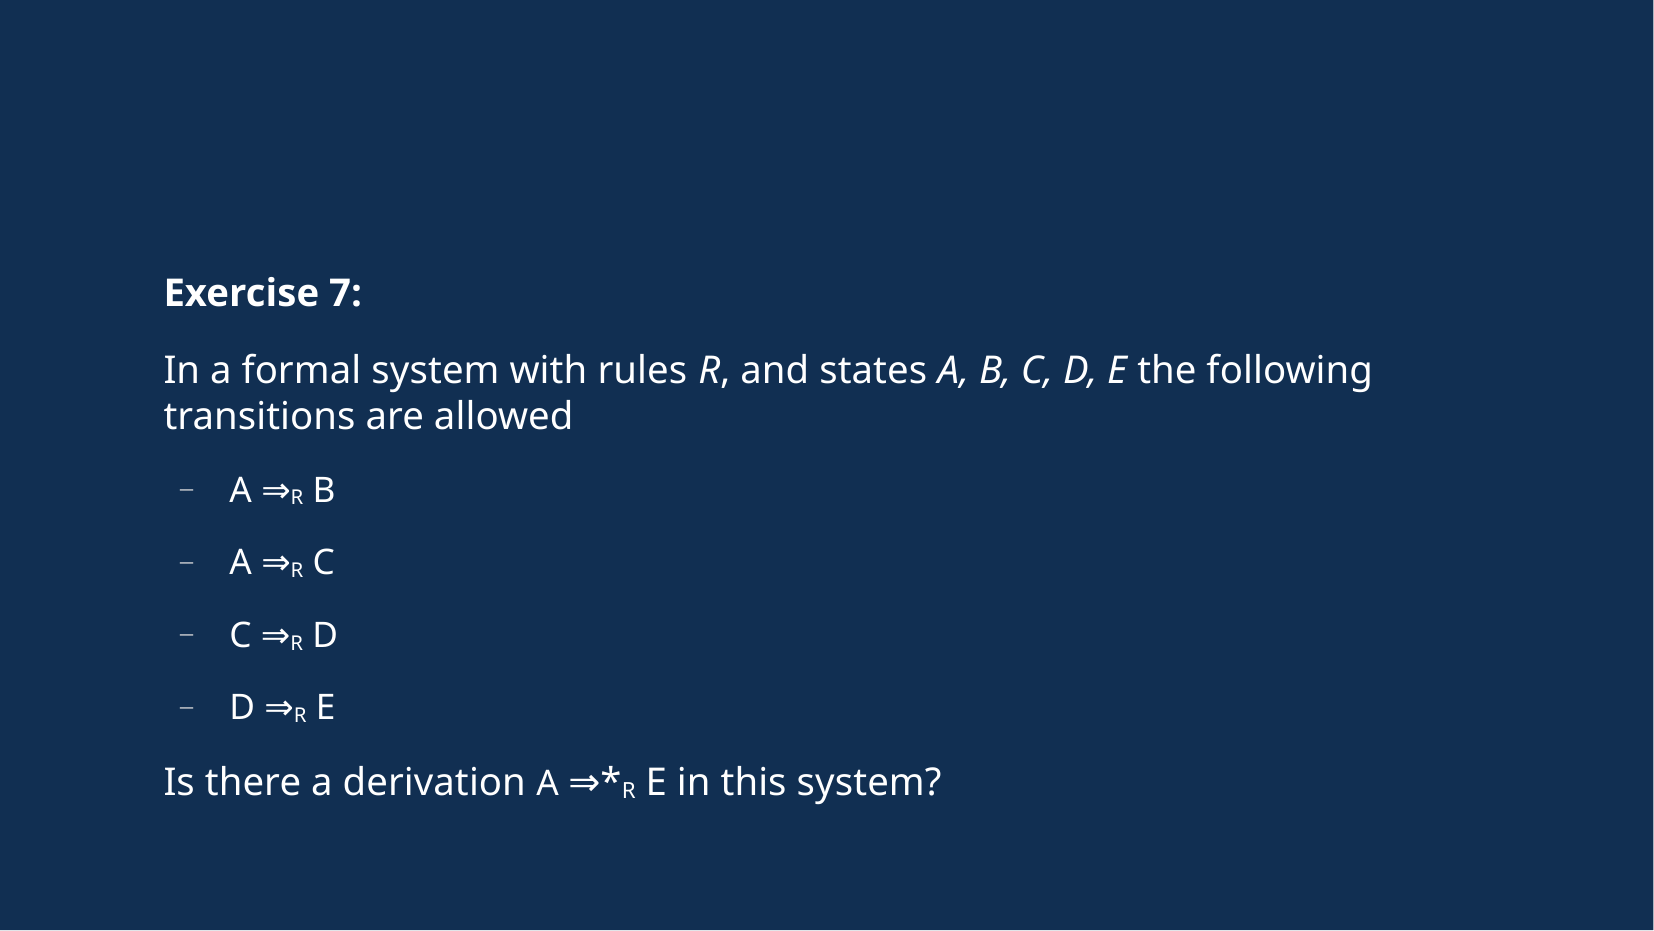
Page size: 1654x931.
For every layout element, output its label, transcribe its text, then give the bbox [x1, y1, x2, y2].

list Exercise 7: In a formal system with rules R, and states A, B, C, D, E the following transitions are allowed A ⇒R B A ⇒R C C ⇒R D D ⇒R E Is there a derivation A ⇒*R E in this system? [97, 268, 1563, 806]
